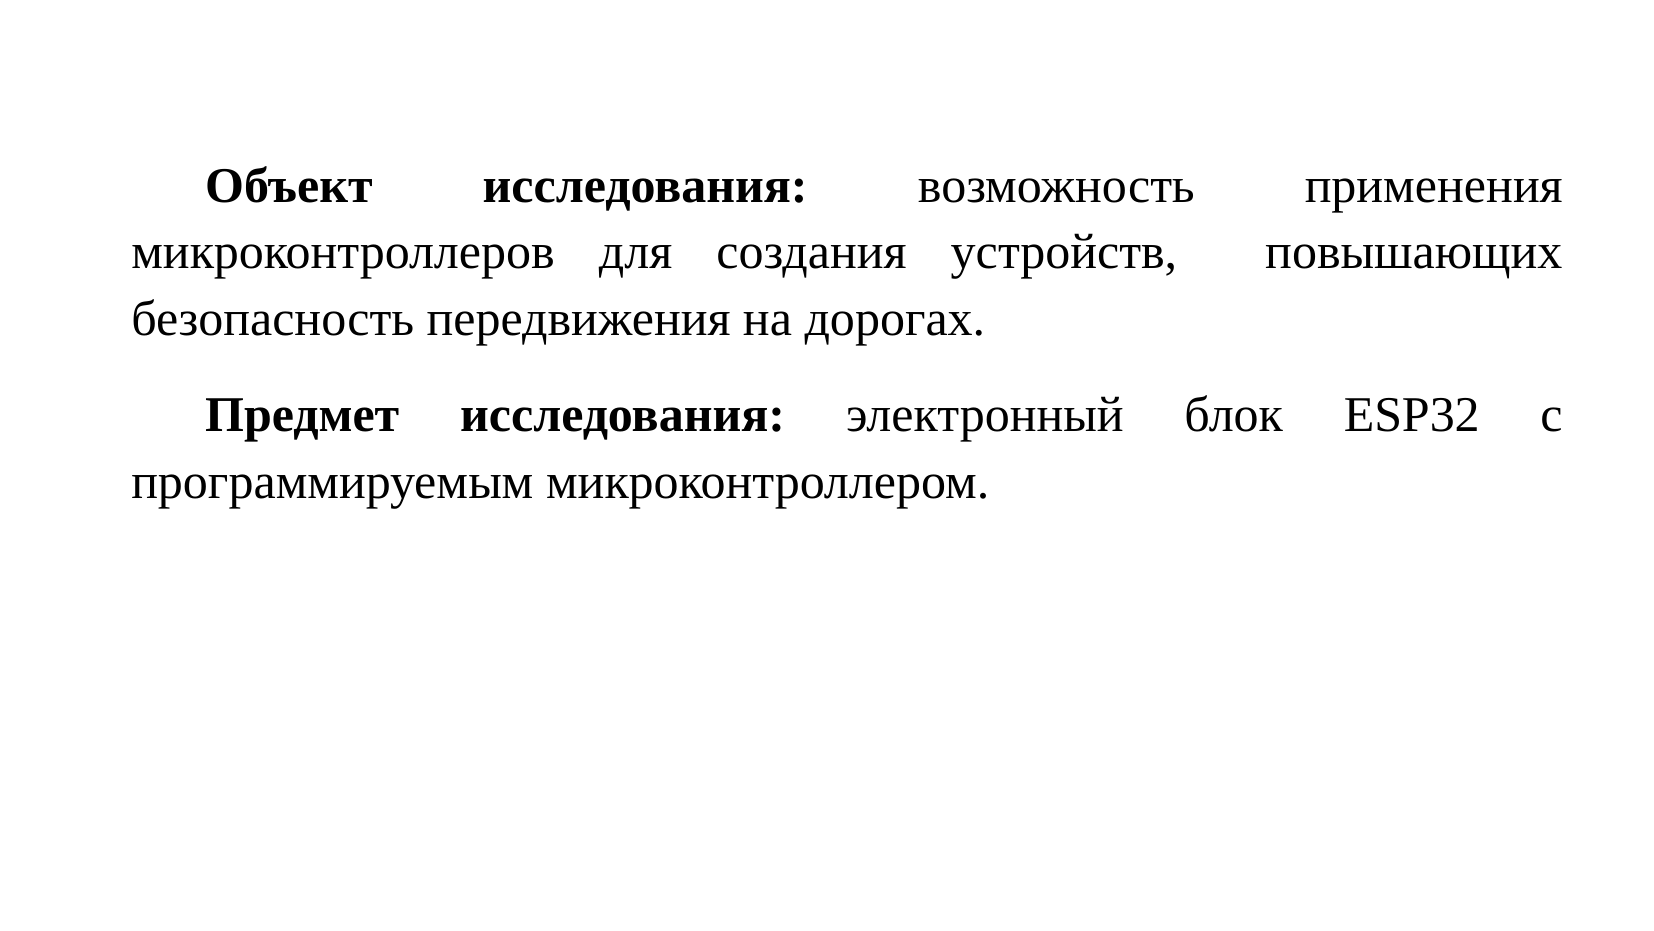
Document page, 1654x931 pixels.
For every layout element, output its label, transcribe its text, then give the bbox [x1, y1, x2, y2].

list Объект исследования: возможность применения микроконтроллеров для создания устройств, повышающих безопасность передвижения на дорогах. Предмет исследования: электронный блок ESP32 с программируемым микроконтроллером. [75, 140, 1563, 864]
